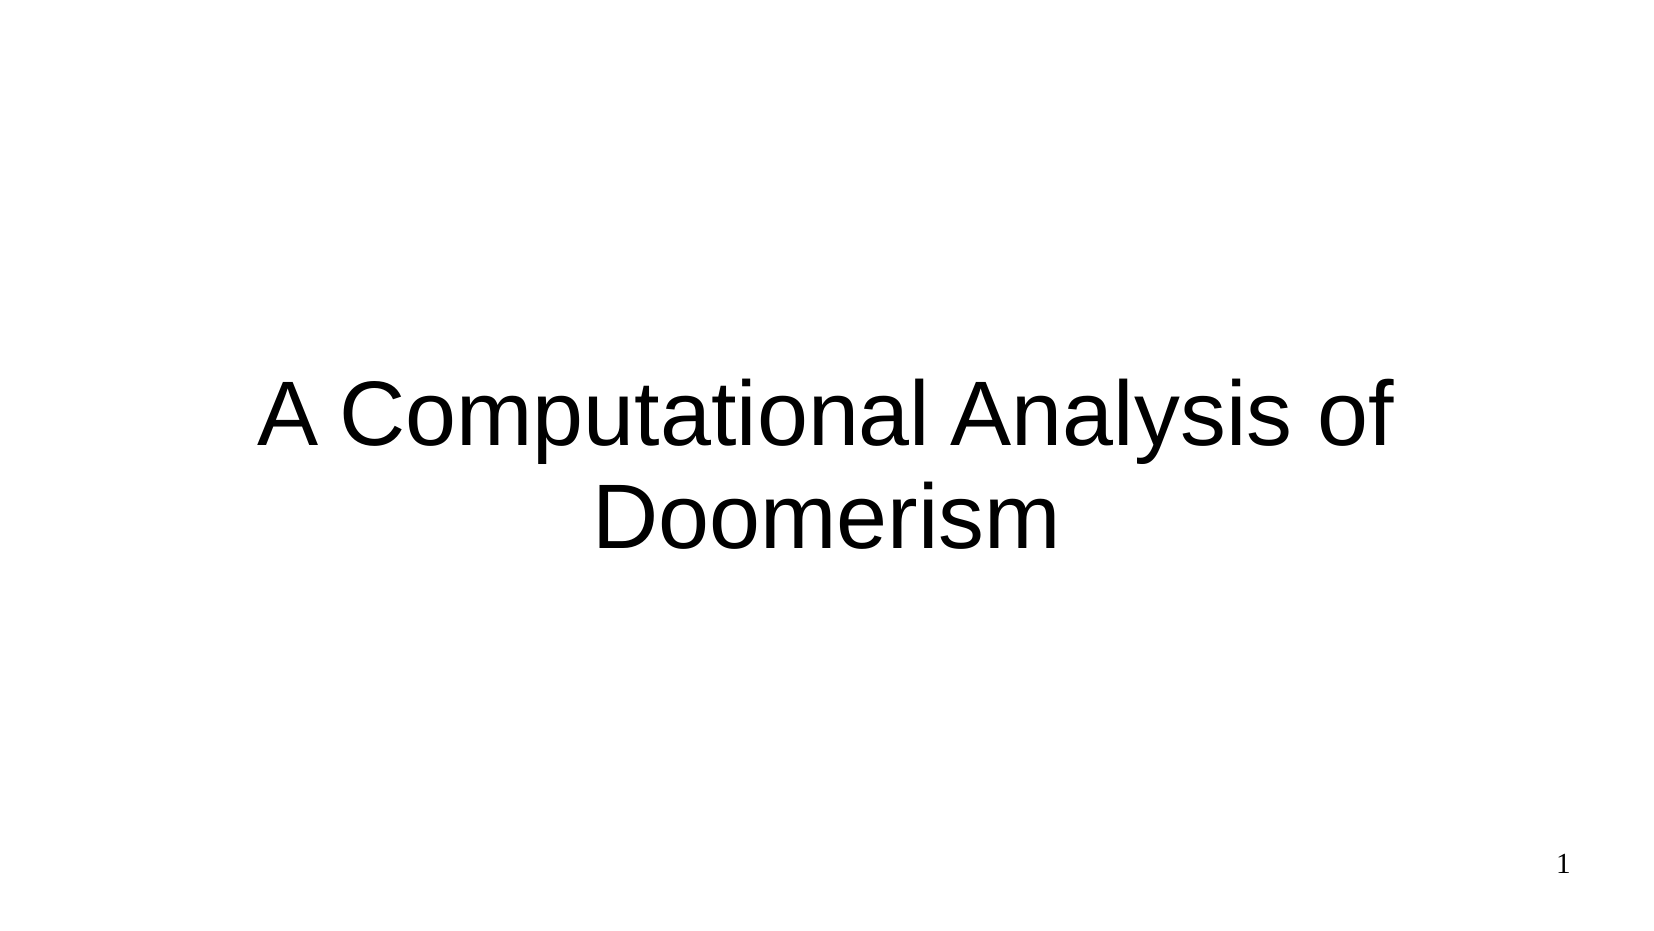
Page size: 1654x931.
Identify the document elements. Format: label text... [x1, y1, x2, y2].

title A Computational Analysis of Doomerism [82, 362, 1571, 568]
